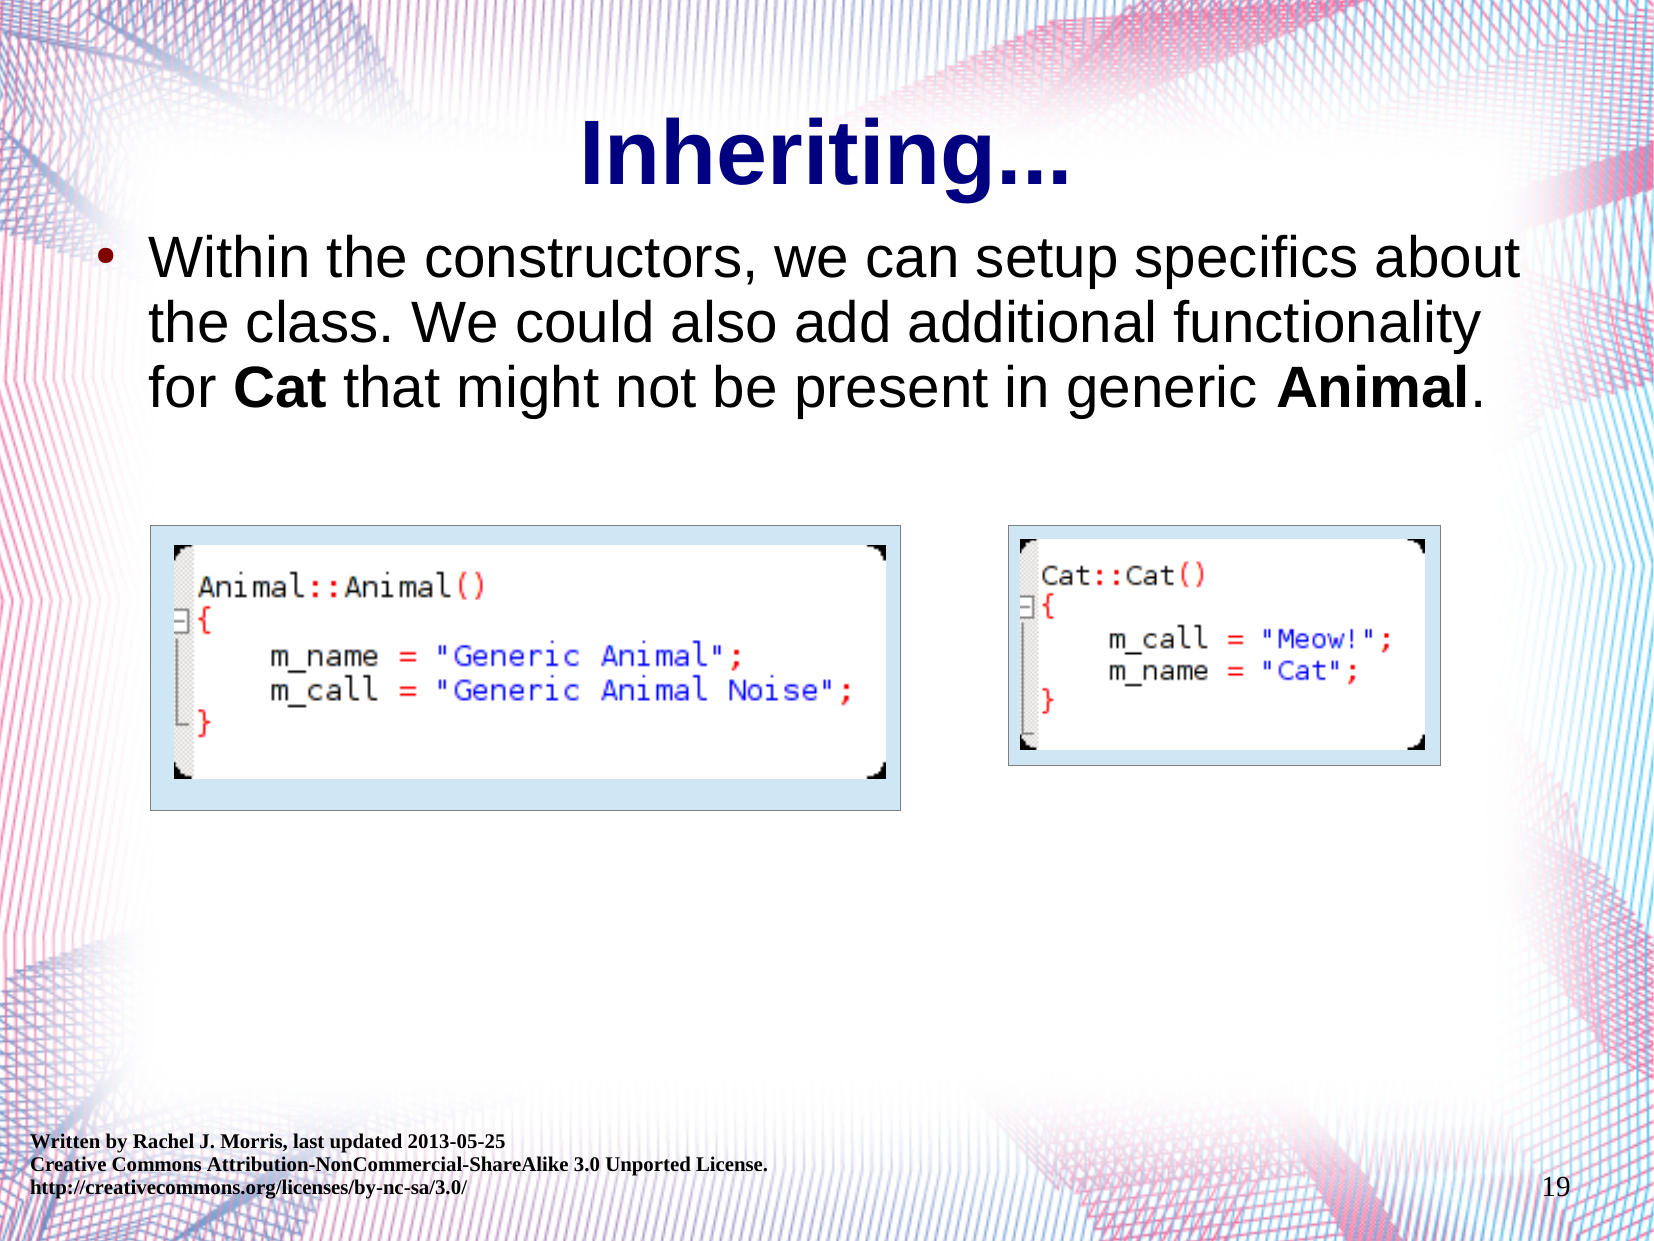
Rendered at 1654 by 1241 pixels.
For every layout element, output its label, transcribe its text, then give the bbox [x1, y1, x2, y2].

text_box [1008, 525, 1441, 766]
text_box [150, 525, 901, 811]
picture [0, 0, 1654, 1241]
title Inheriting... [82, 49, 1571, 257]
list Within the constructors, we can setup specifics about the class. We could also add additional functionality for Cat that might not be present in generic Animal. [77, 225, 1566, 481]
